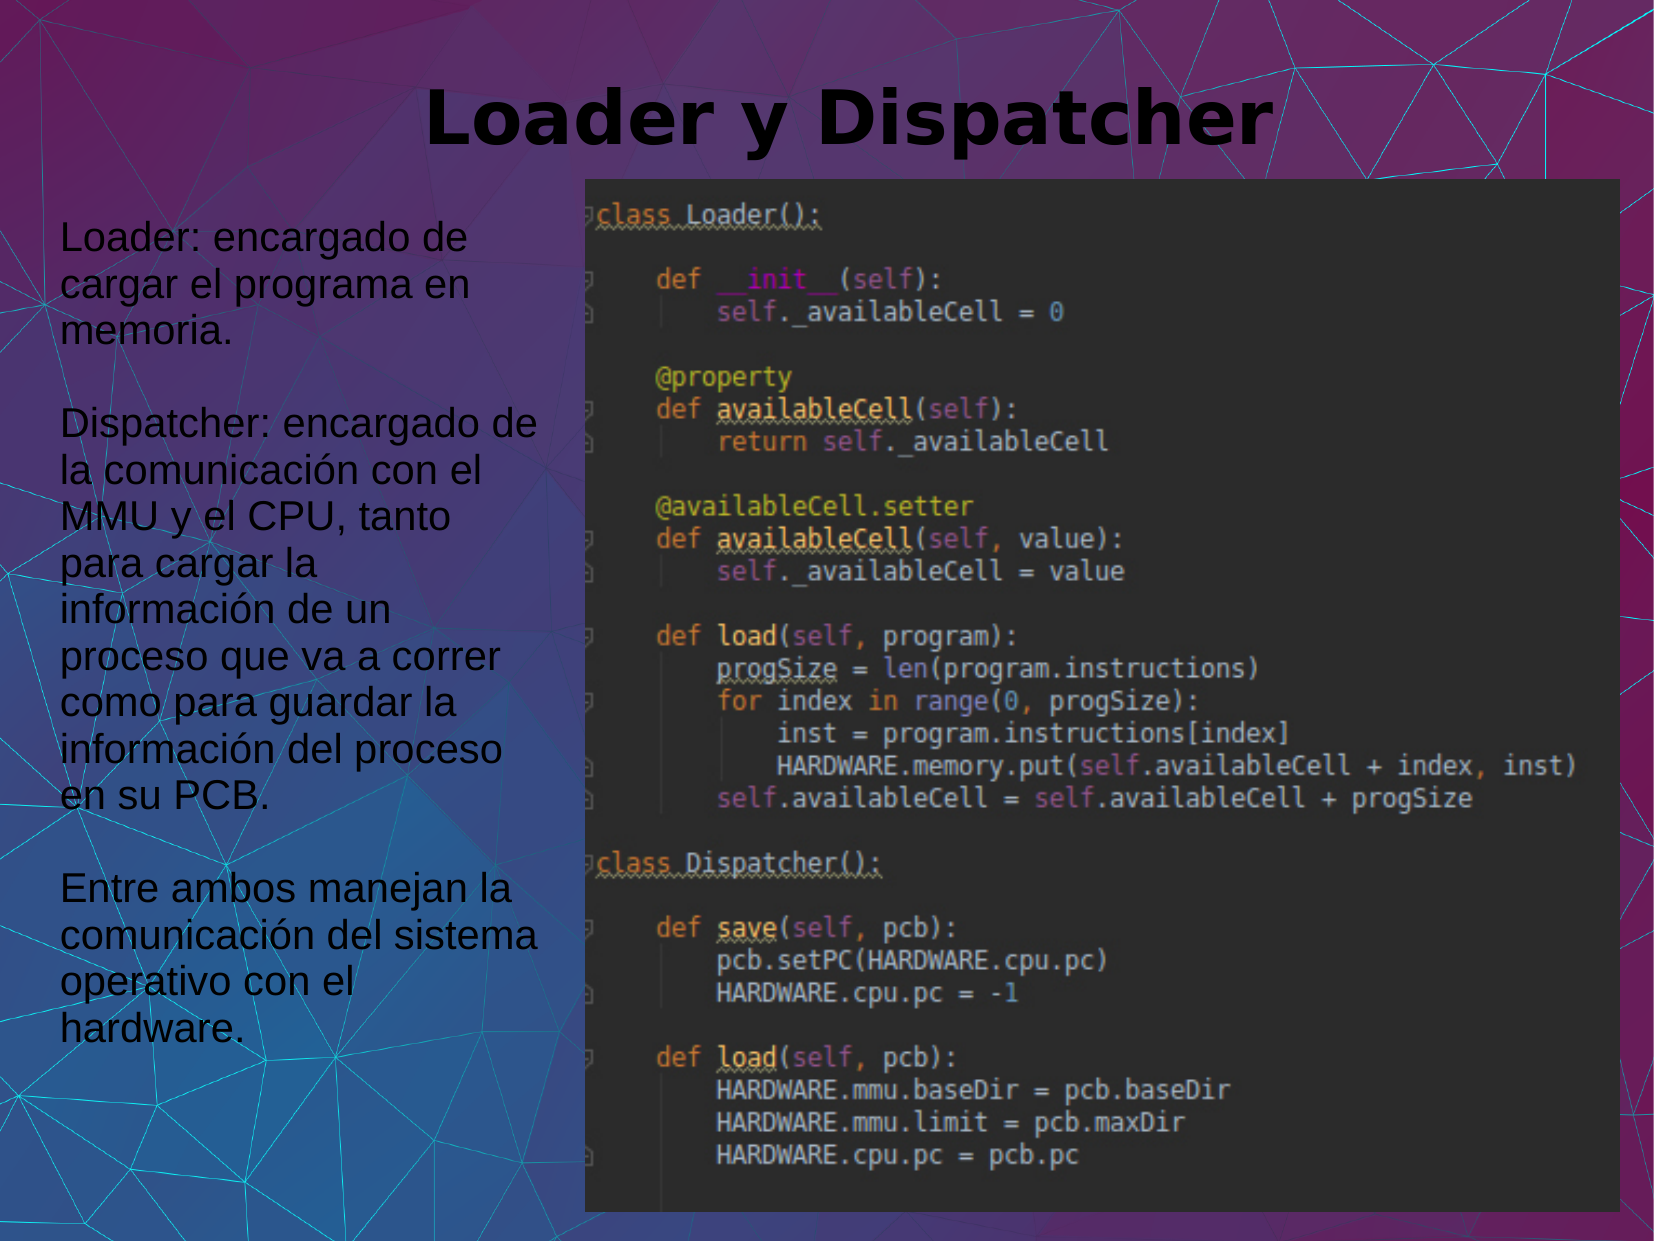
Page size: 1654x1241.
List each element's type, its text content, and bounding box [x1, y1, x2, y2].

picture [0, 0, 1654, 1241]
title Loader y Dispatcher [105, 15, 1594, 223]
text_box Loader: encargado de cargar el programa en memoria. Dispatcher: encargado de la comunicación con el MMU y el CPU, tanto para cargar la información de un proceso que va a correr como para guardar la información del proceso en su PCB. Entre ambos manejan la comunicación del sistema operativo con el hardware. [45, 206, 556, 1212]
